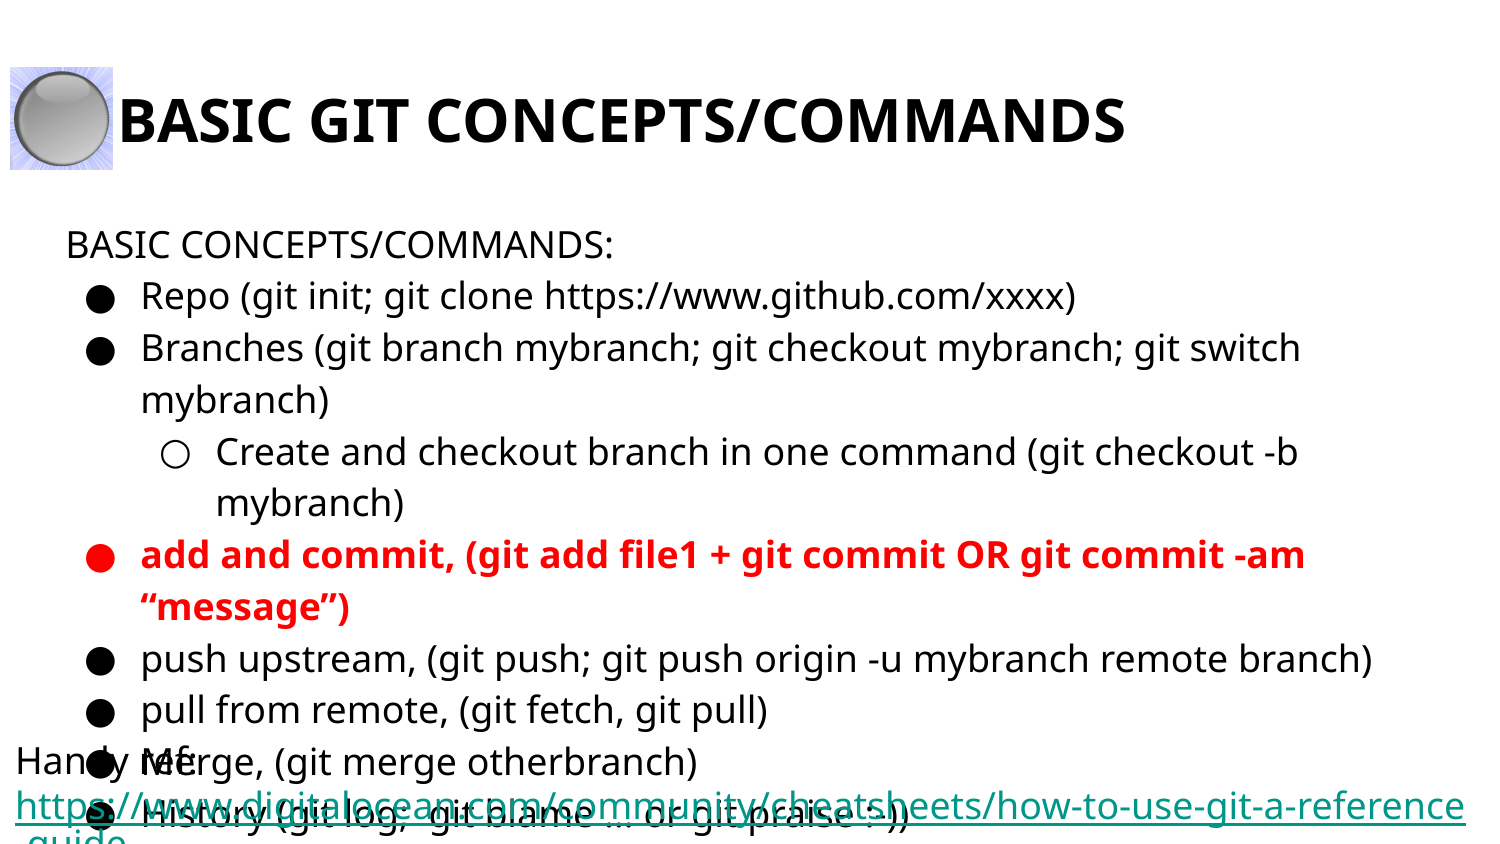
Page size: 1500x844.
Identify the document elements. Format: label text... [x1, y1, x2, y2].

text_box Handy ref: https://www.digitalocean.com/community/cheatsheets/how-to-use-git-a-reference-guide [0, 722, 1484, 844]
text_box BASIC CONCEPTS/COMMANDS: Repo (git init; git clone https://www.github.com/xxxx) Branches (git branch mybranch; git checkout mybranch; git switch mybranch) Create and checkout branch in one command (git checkout -b mybranch) add and commit, (git add file1 + git commit OR git commit -am “message”) push upstream, (git push; git push origin -u mybranch remote branch) pull from remote, (git fetch, git pull) Merge, (git merge otherbranch) History (git log; git blame … or git praise :-)) Status (git status) [50, 198, 1411, 722]
picture [10, 67, 102, 170]
title BASIC GIT CONCEPTS/COMMANDS [102, 67, 1500, 170]
